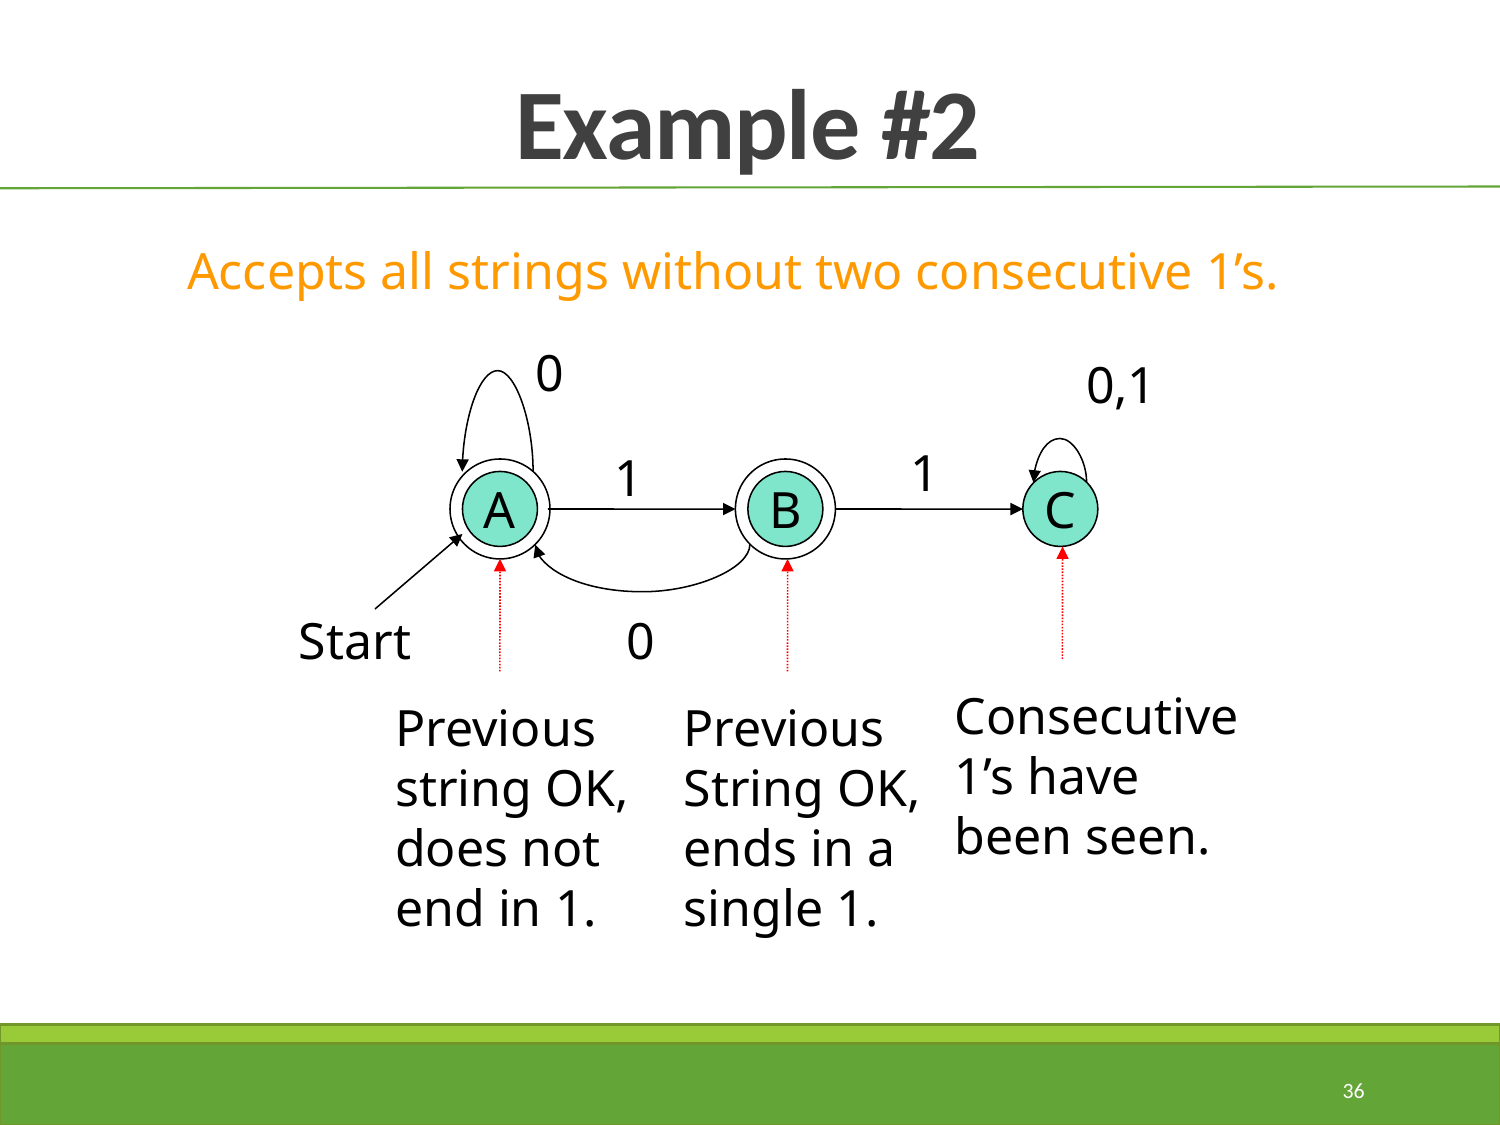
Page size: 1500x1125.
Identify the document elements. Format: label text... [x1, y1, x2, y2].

text_box Accepts all strings without two consecutive 1’s. [172, 231, 1296, 307]
text_box 0 [612, 601, 671, 677]
text_box 1 [599, 439, 658, 508]
title Example #2 [72, 37, 1423, 188]
text_box A [462, 471, 538, 547]
text_box C [1022, 471, 1098, 547]
text_box B [747, 471, 823, 547]
text_box 0,1 [1071, 346, 1172, 422]
text_box 0 [520, 333, 580, 409]
text_box Previous String OK, ends in a single 1. [668, 689, 937, 945]
text_box 1 [895, 433, 955, 509]
text_box Start [284, 601, 427, 677]
text_box 1 [599, 510, 658, 515]
text_box Previous string OK, does not end in 1. [380, 689, 645, 945]
text_box Consecutive 1’s have been seen. [939, 676, 1255, 872]
